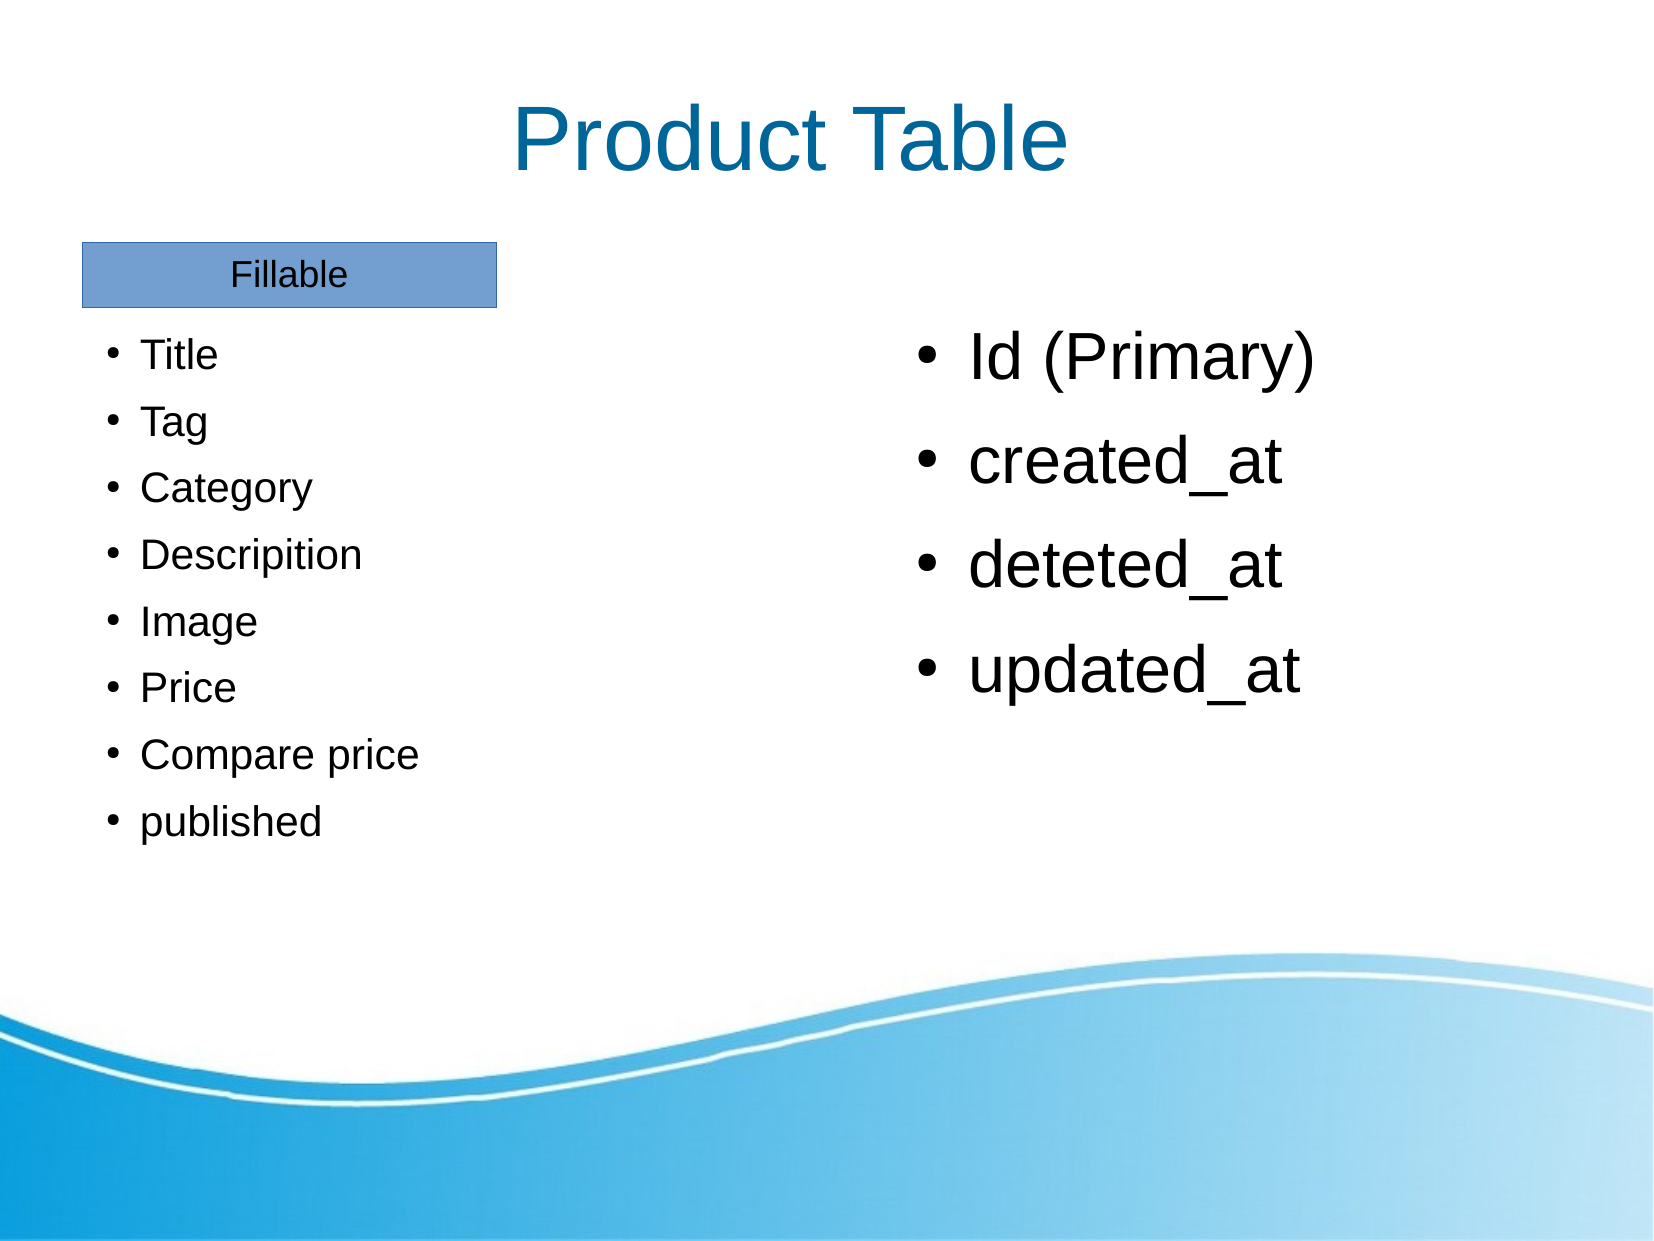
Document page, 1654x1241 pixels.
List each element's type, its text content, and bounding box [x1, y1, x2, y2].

list Id (Primary) created_at deteted_at updated_at [897, 318, 1406, 839]
title Product Table [47, 35, 1536, 243]
picture [0, 952, 1654, 1241]
text_box Fillable [82, 242, 497, 308]
list Title Tag Category Descripition Image Price Compare price published [94, 330, 603, 851]
